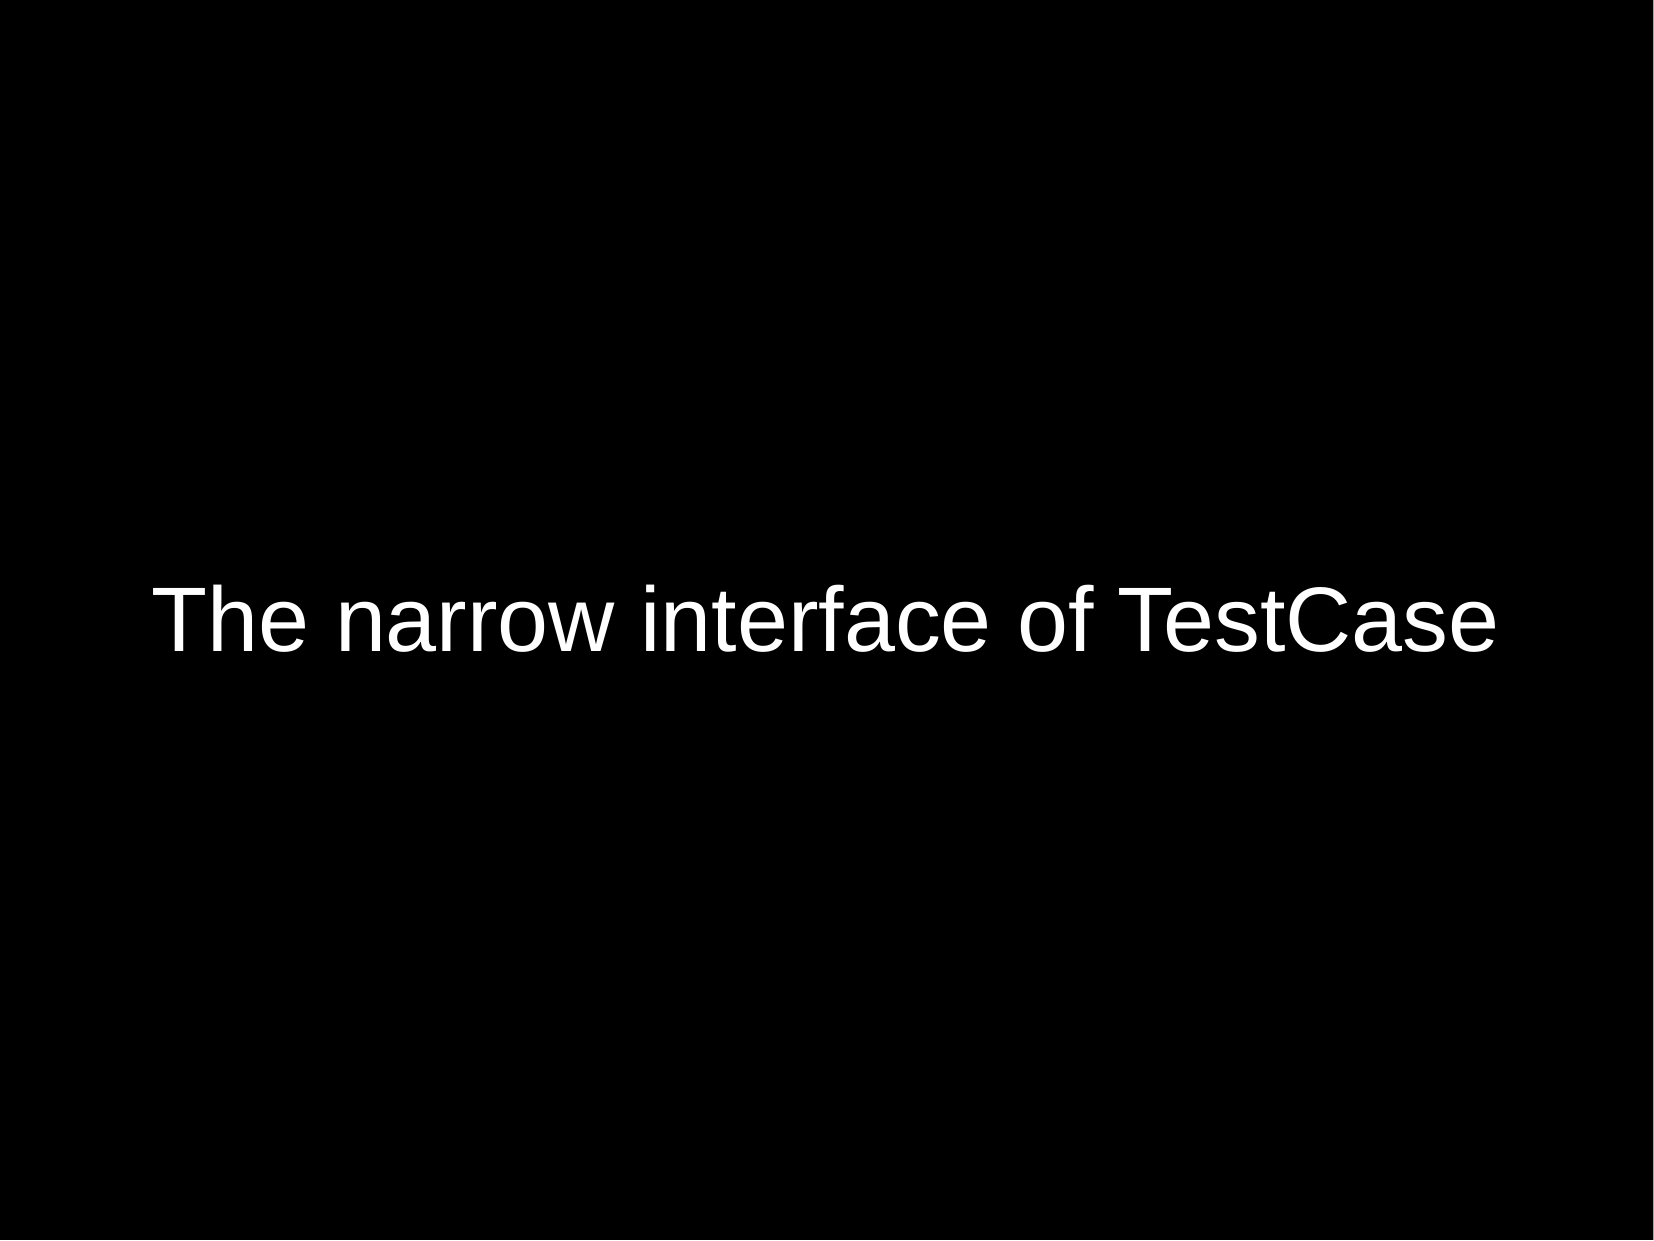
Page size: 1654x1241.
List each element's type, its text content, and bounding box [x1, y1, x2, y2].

title The narrow interface of TestCase [82, 516, 1571, 724]
